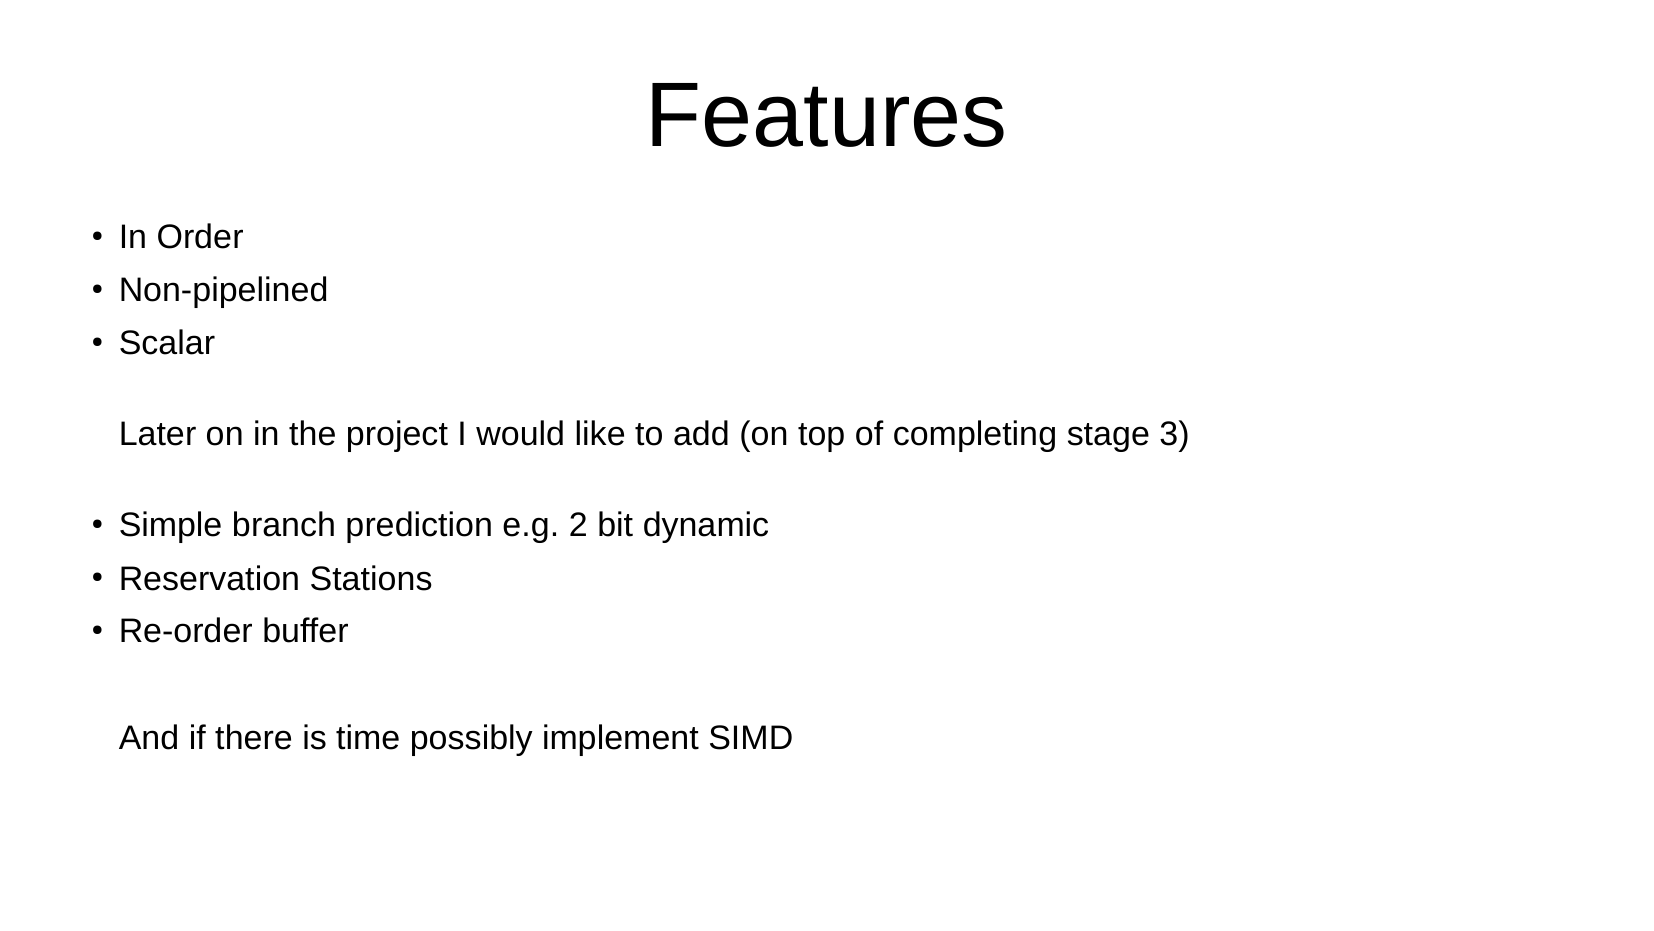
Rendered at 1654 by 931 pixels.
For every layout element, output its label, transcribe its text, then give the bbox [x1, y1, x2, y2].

list In Order Non-pipelined Scalar Later on in the project I would like to add (on top of completing stage 3) Simple branch prediction e.g. 2 bit dynamic Reservation Stations Re-order buffer And if there is time possibly implement SIMD [82, 217, 1571, 758]
title Features [82, 37, 1571, 193]
